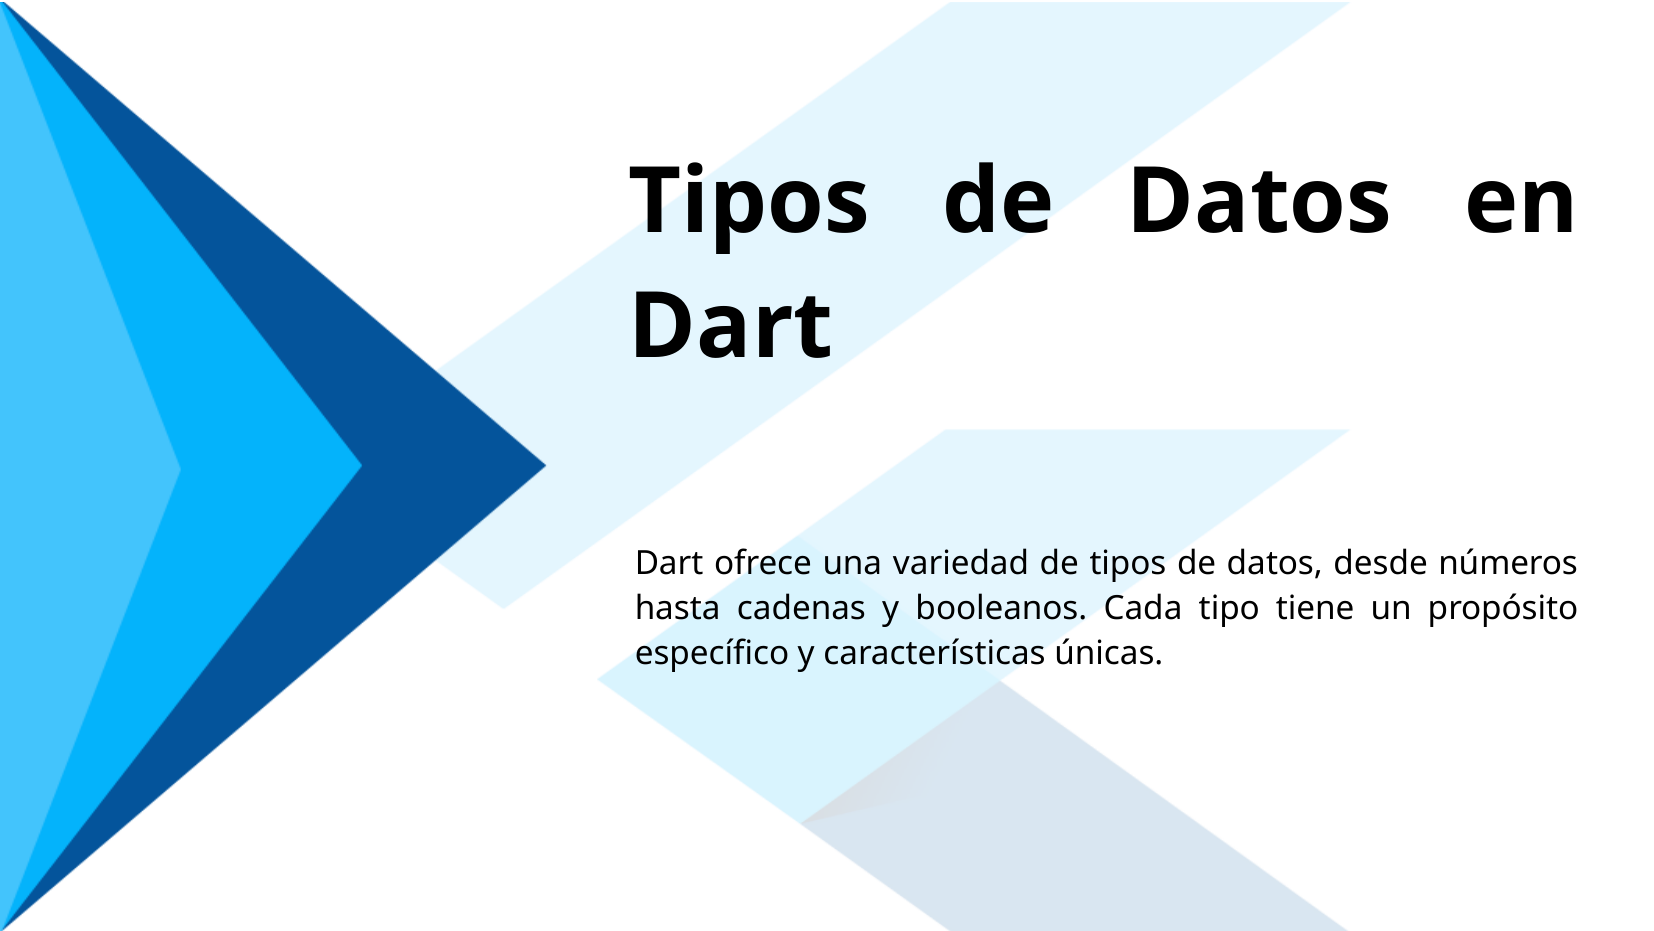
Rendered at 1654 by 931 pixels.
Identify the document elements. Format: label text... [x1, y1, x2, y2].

text_box Tipos de Datos en Dart [614, 126, 1595, 402]
text_box Dart ofrece una variedad de tipos de datos, desde números hasta cadenas y booleanos. Cada tipo tiene un propósito específico y características únicas. [620, 531, 1595, 813]
picture [0, 2, 1654, 931]
